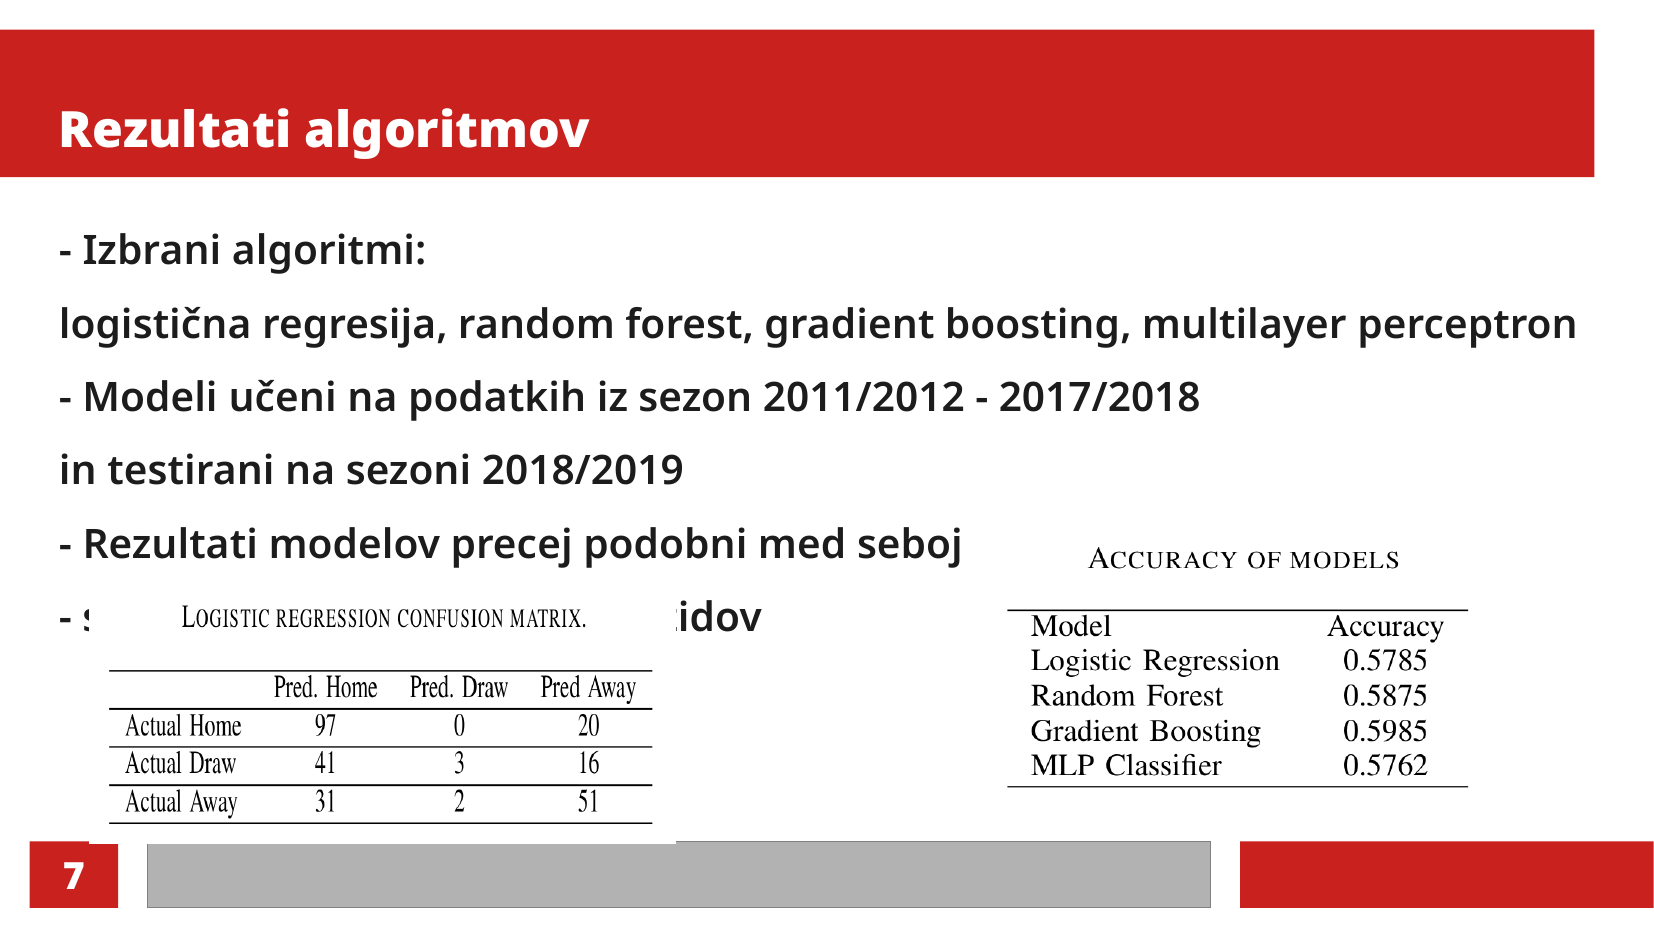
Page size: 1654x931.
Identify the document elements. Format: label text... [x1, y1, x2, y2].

picture [89, 599, 676, 844]
list - Izbrani algoritmi: logistična regresija, random forest, gradient boosting, multilayer perceptron - Modeli učeni na podatkih iz sezon 2011/2012 - 2017/2018 in testirani na sezoni 2018/2019 - Rezultati modelov precej podobni med seboj - slabo napovedovanje neodl. izidov [59, 221, 1613, 798]
picture [975, 541, 1538, 798]
title Rezultati algoritmov [59, 44, 1595, 163]
